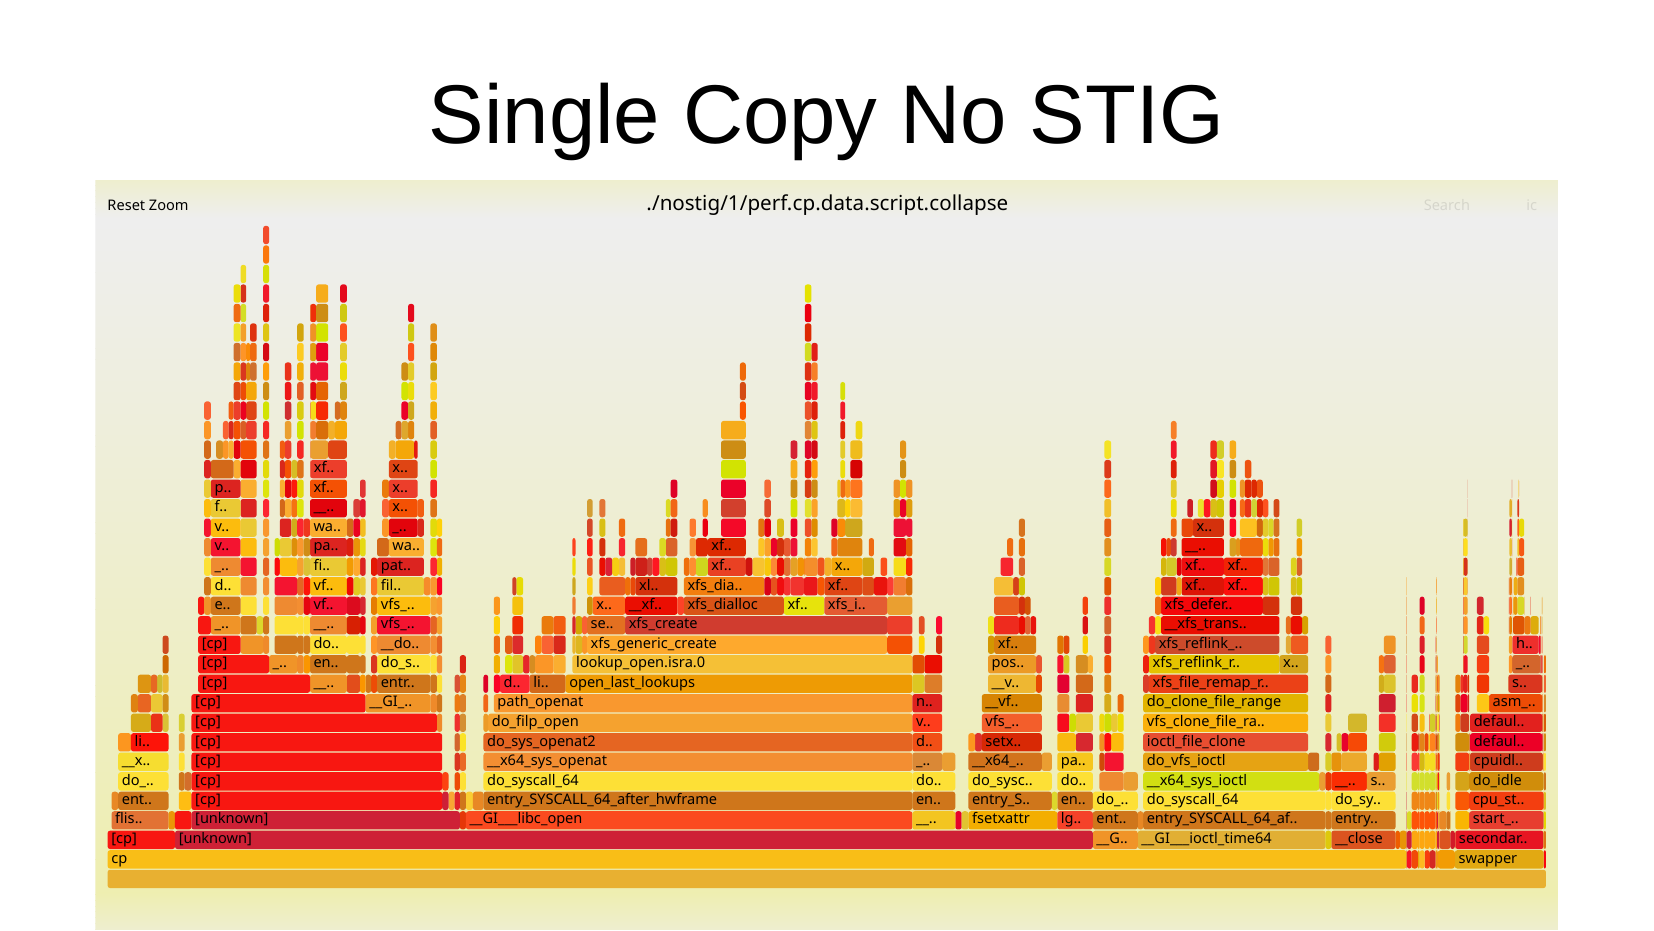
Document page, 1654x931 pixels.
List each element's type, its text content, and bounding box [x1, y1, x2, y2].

title Single Copy No STIG [82, 37, 1571, 193]
picture [94, 180, 1559, 931]
